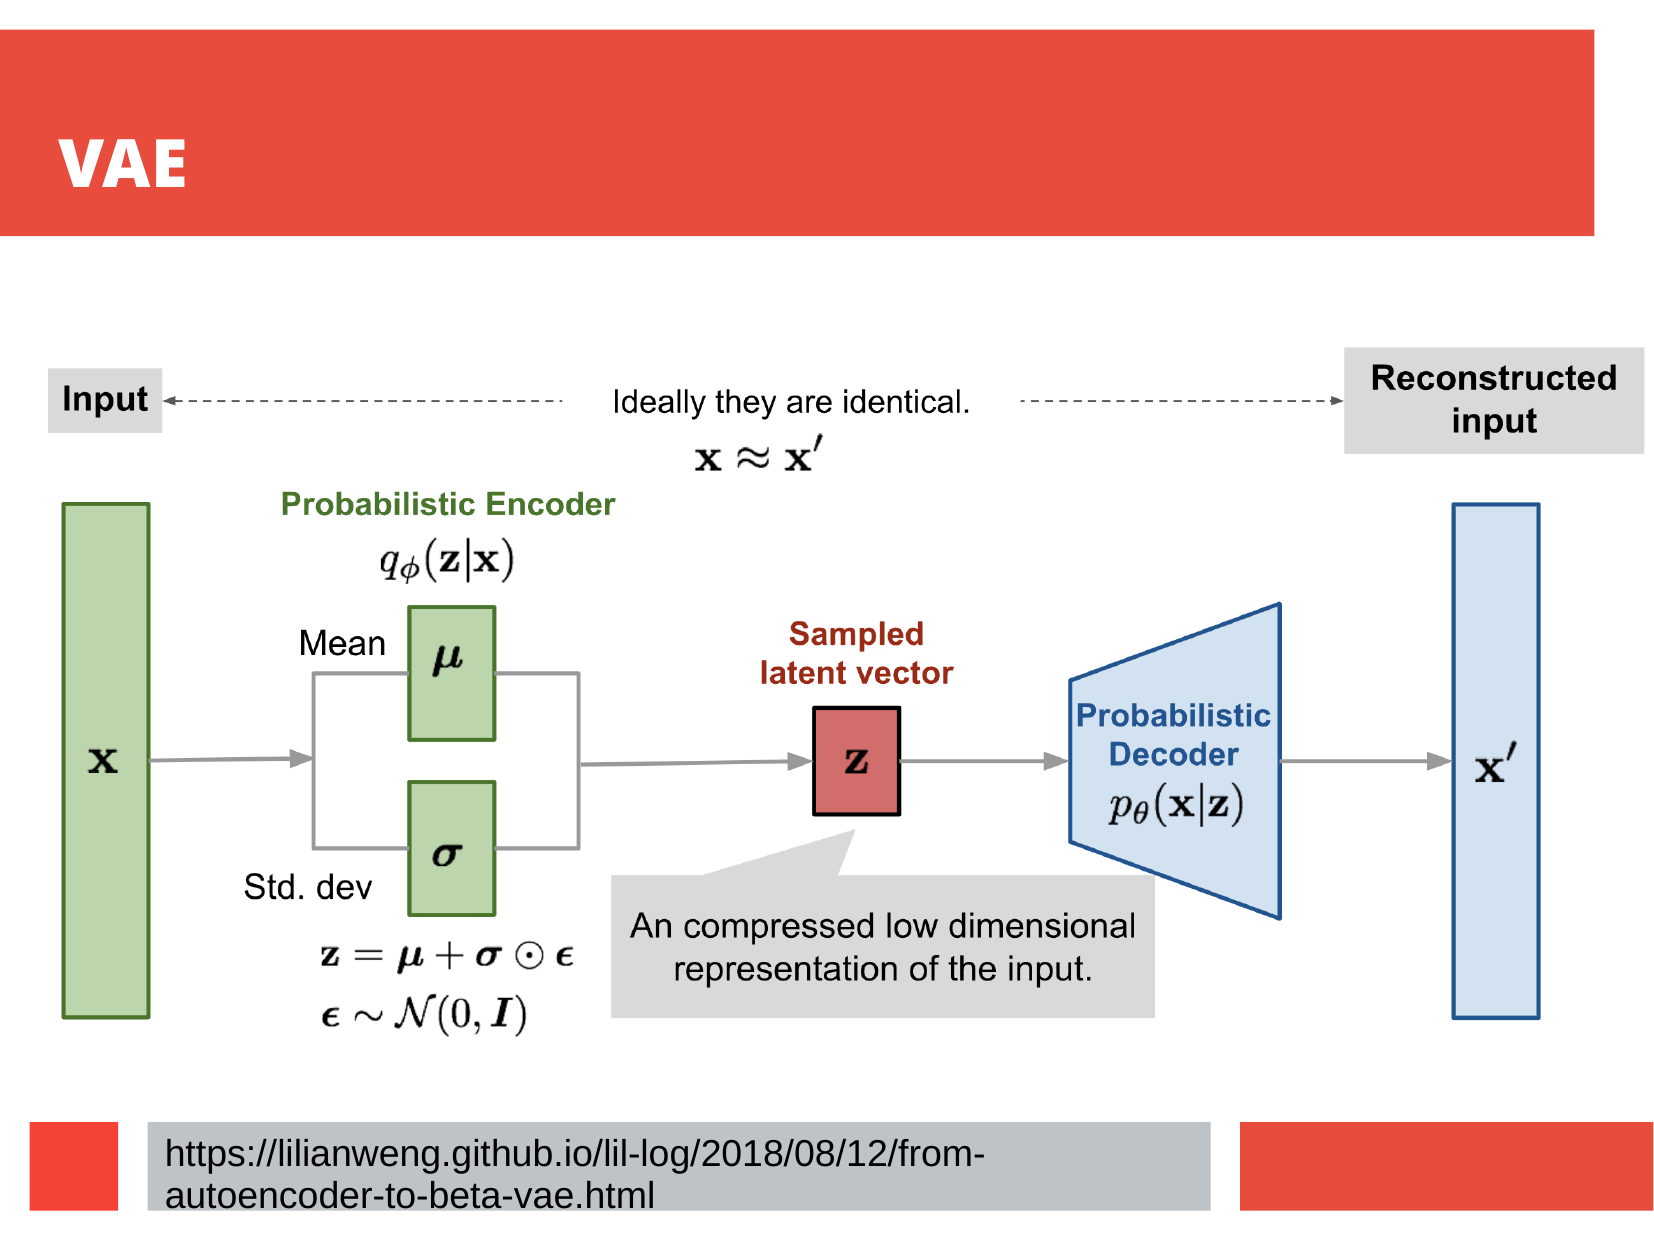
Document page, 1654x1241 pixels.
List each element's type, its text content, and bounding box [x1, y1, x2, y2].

text_box https://lilianweng.github.io/lil-log/2018/08/12/from-autoencoder-to-beta-vae.html [150, 1125, 1186, 1224]
picture [0, 314, 1654, 1081]
title VAE [59, 59, 1595, 207]
